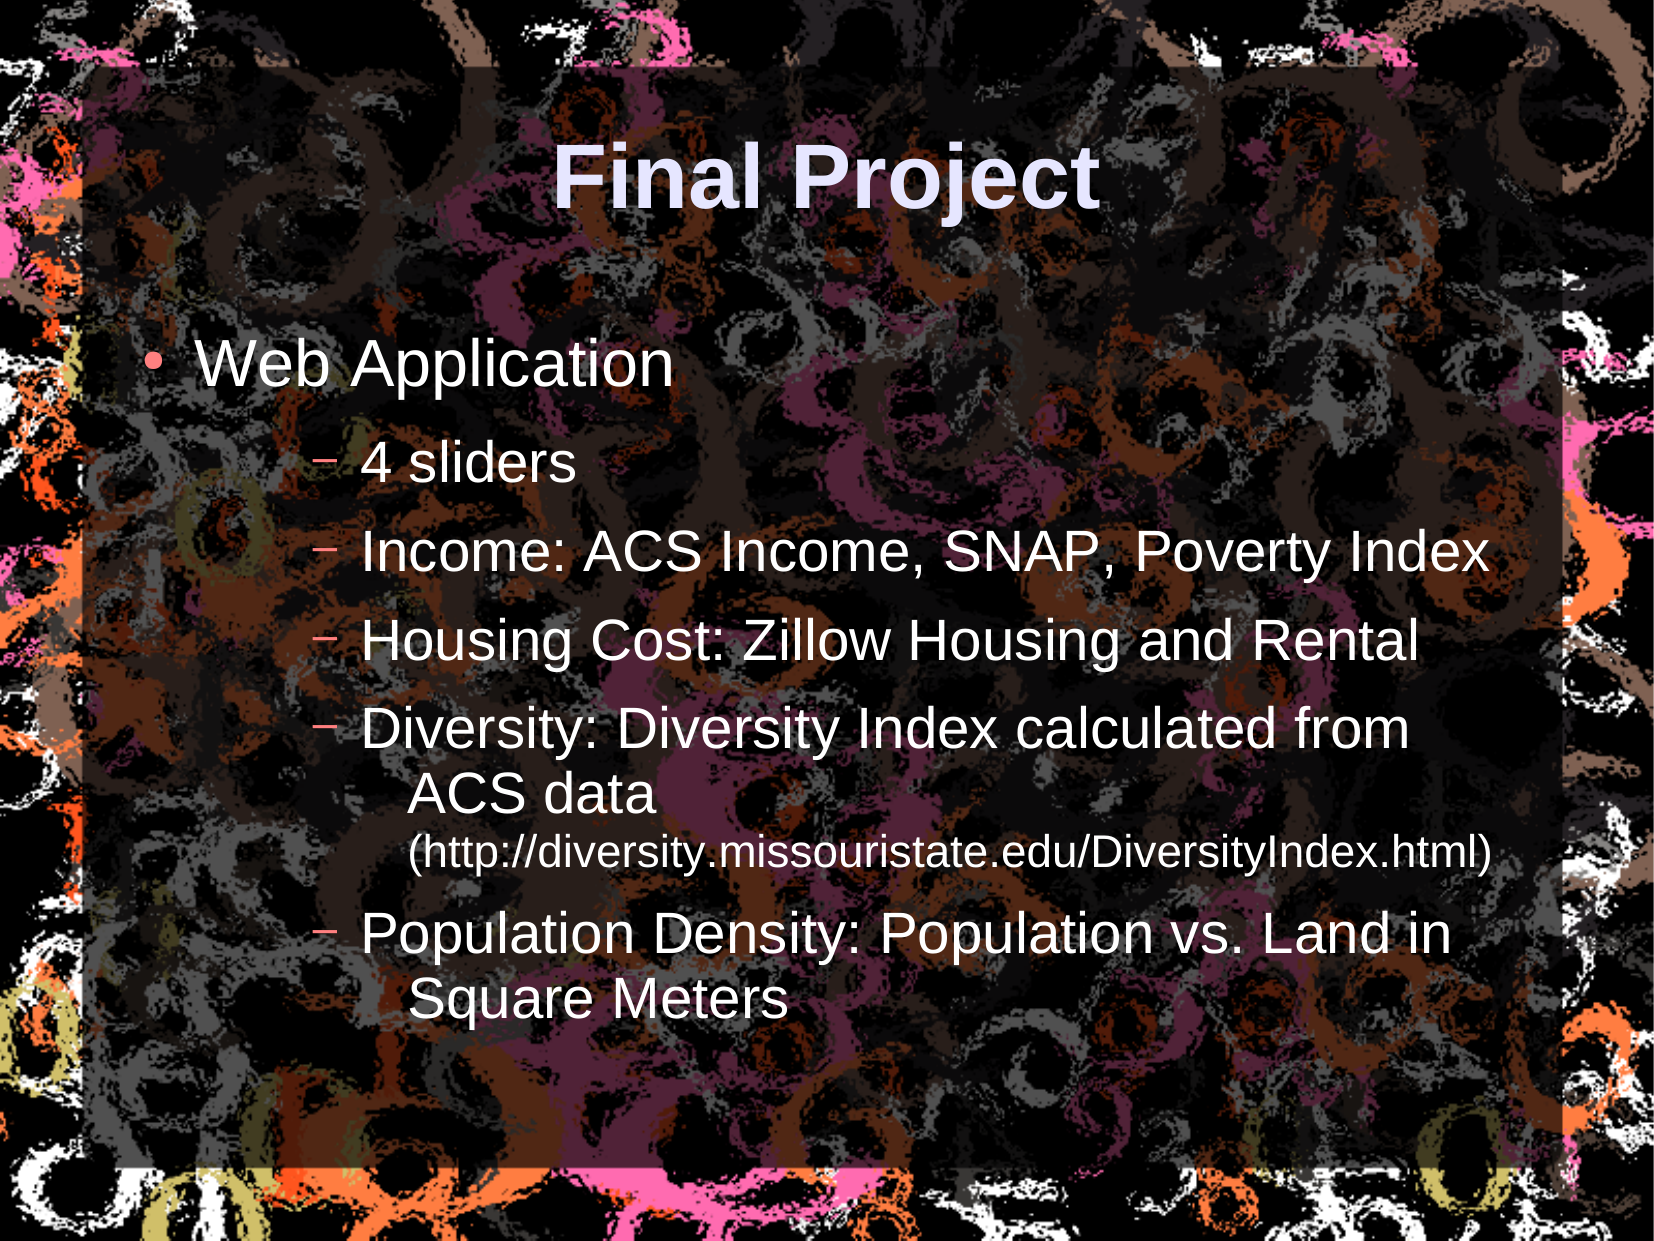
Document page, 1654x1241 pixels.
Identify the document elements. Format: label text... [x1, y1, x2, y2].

picture [0, 0, 1654, 1241]
list Web Application 4 sliders Income: ACS Income, SNAP, Poverty Index Housing Cost: Zillow Housing and Rental Diversity: Diversity Index calculated from ACS data (http://diversity.missouristate.edu/DiversityIndex.html) Population Density: Population vs. Land in Square Meters [124, 325, 1518, 1045]
title Final Project [82, 73, 1571, 281]
